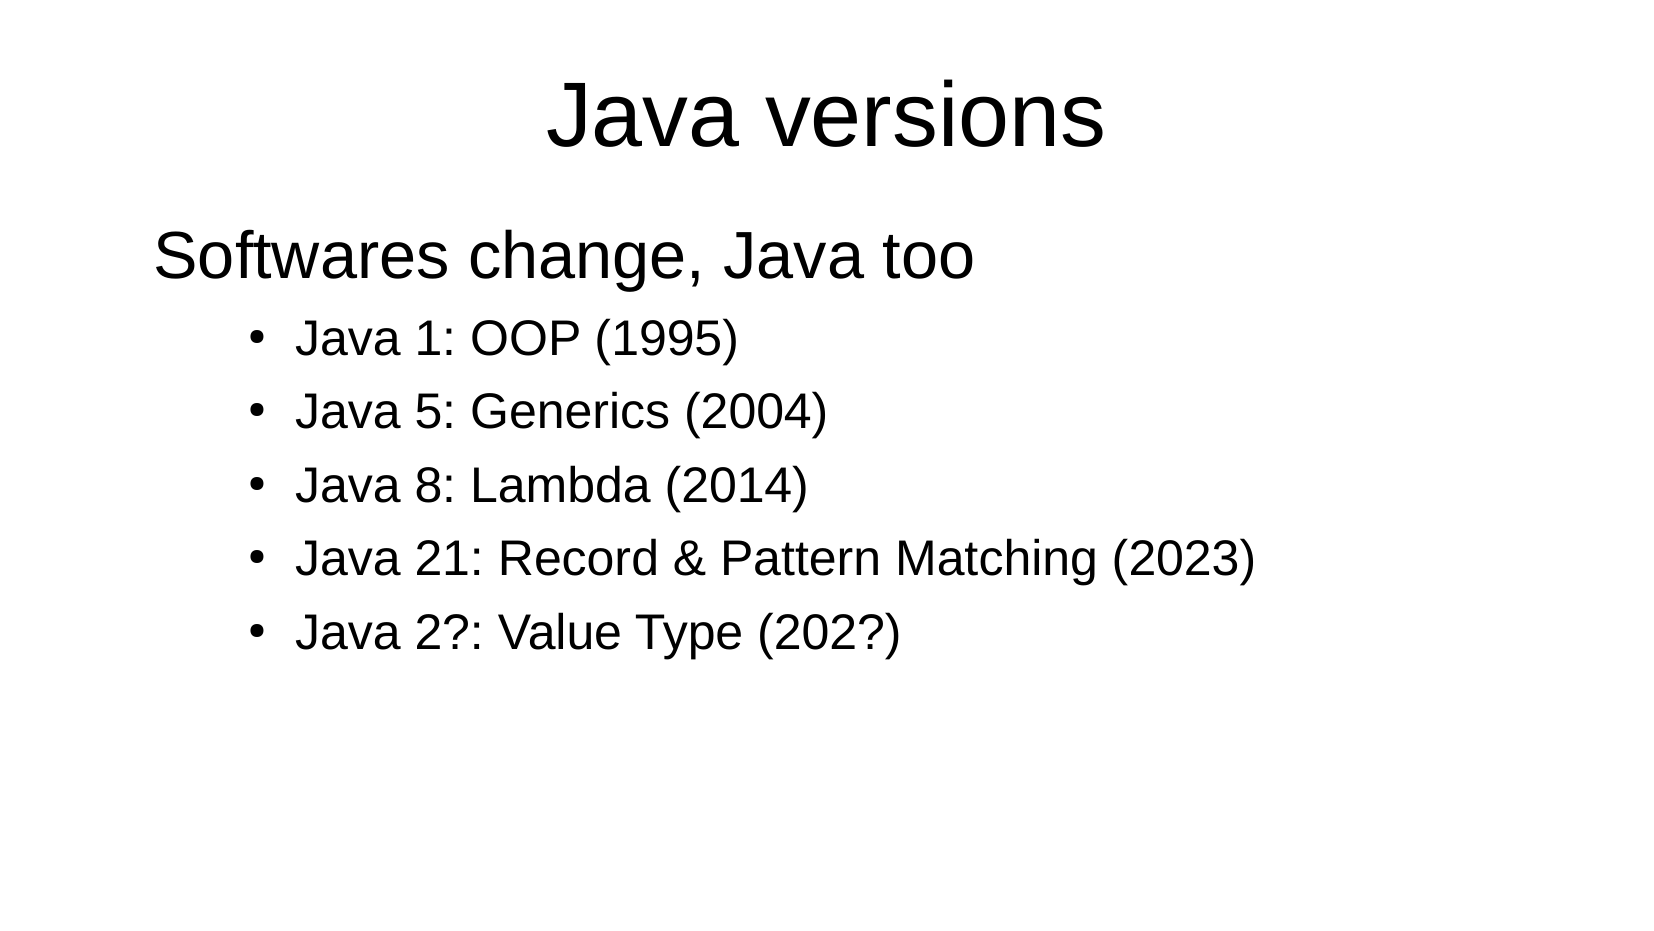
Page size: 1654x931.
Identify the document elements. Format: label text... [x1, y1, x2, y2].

list Softwares change, Java too Java 1: OOP (1995) Java 5: Generics (2004) Java 8: Lambda (2014) Java 21: Record & Pattern Matching (2023) Java 2?: Value Type (202?) [82, 217, 1571, 758]
title Java versions [82, 37, 1571, 193]
